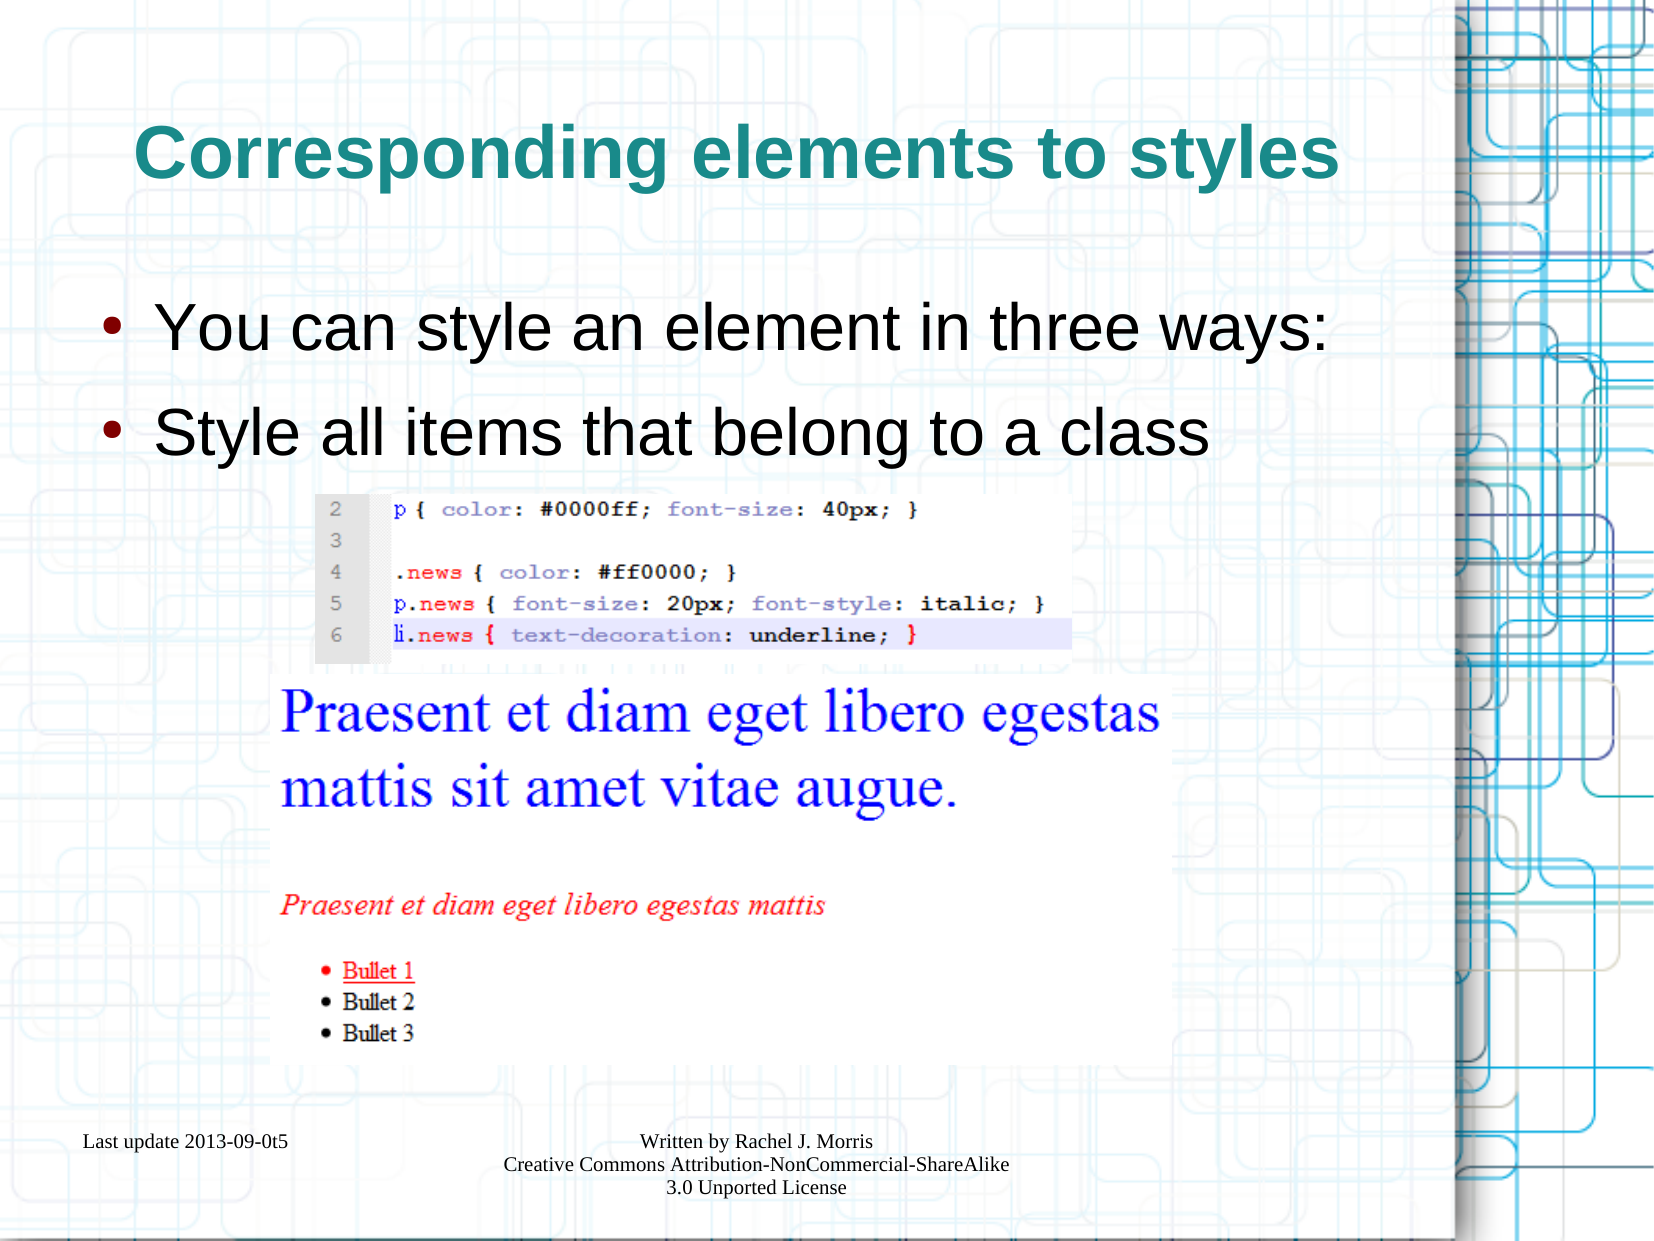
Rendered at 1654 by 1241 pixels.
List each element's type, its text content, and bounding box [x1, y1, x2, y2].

title Corresponding elements to styles [59, 49, 1418, 257]
list You can style an element in three ways: Style all items that belong to a class [82, 290, 1418, 1010]
picture [0, 0, 1654, 1241]
